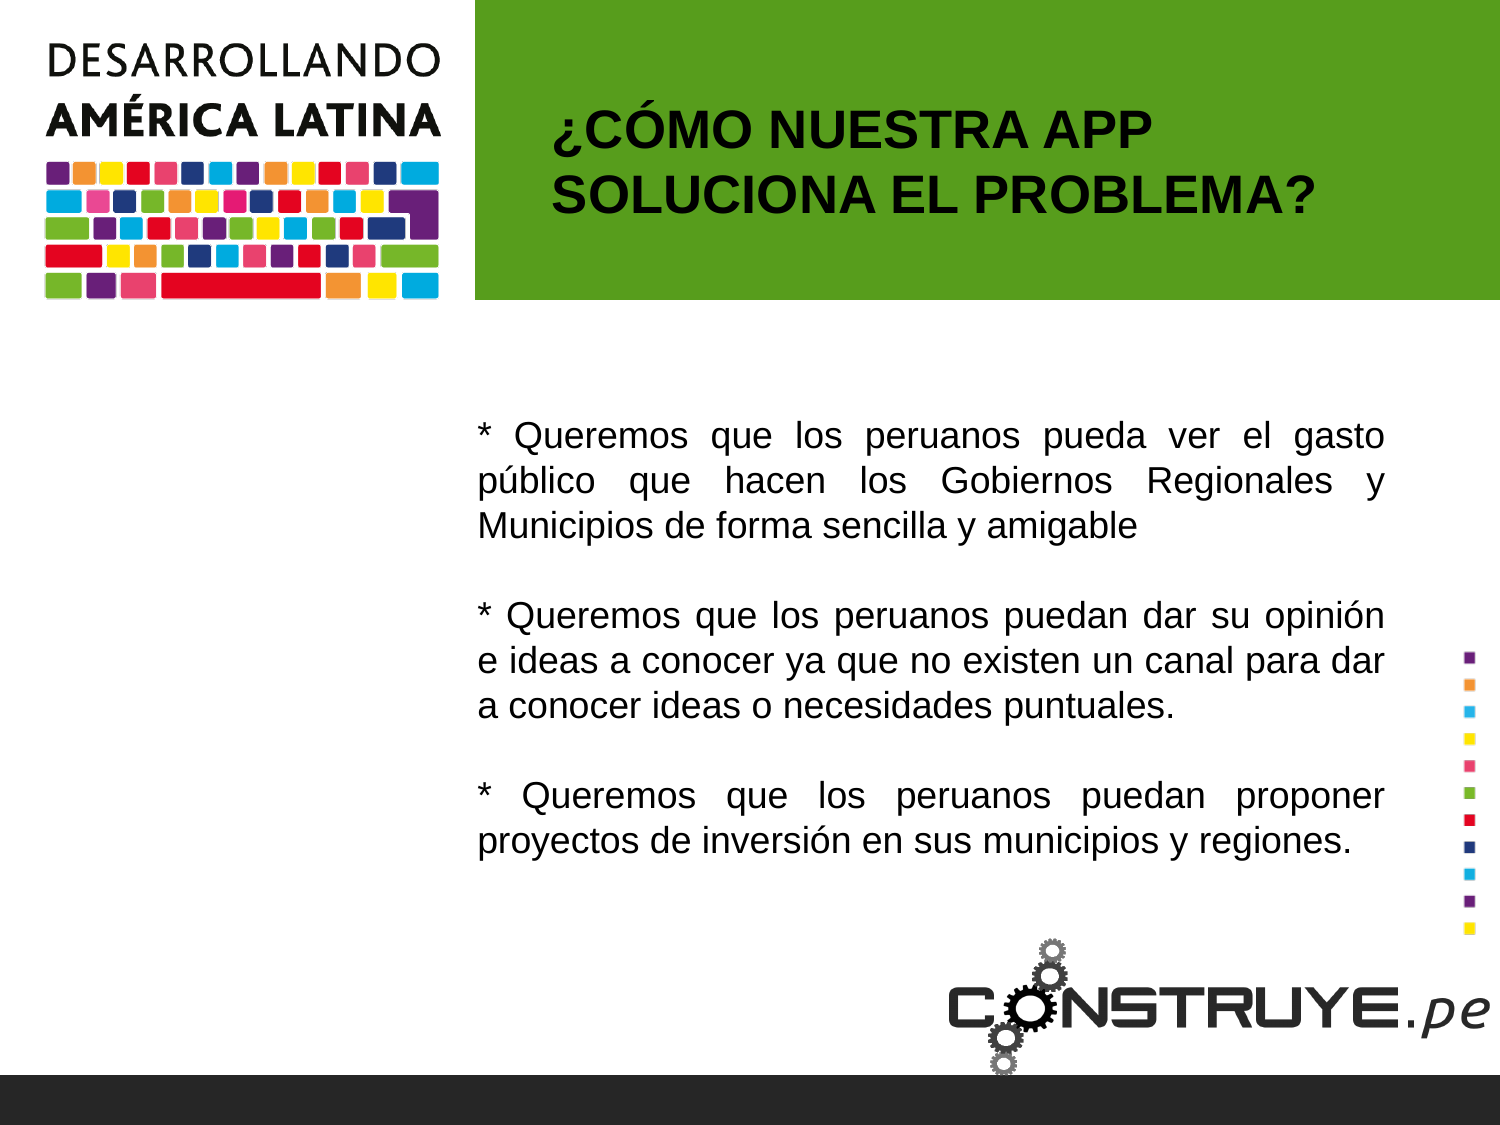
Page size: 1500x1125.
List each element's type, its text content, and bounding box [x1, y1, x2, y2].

text_box ¿CÓMO NUESTRA APP SOLUCIONA EL PROBLEMA? [537, 87, 1407, 182]
picture [939, 933, 1500, 1081]
text_box * Queremos que los peruanos pueda ver el gasto público que hacen los Gobiernos Regionales y Municipios de forma sencilla y amigable * Queremos que los peruanos puedan dar su opinión e ideas a conocer ya que no existen un canal para dar a conocer ideas o necesidades puntuales. * Queremos que los peruanos puedan proponer proyectos de inversión en sus municipios y regiones. [462, 404, 1400, 884]
text_box [0, 1075, 1500, 1125]
text_box [38, 37, 443, 305]
text_box [1455, 638, 1488, 933]
text_box [475, 0, 1500, 300]
